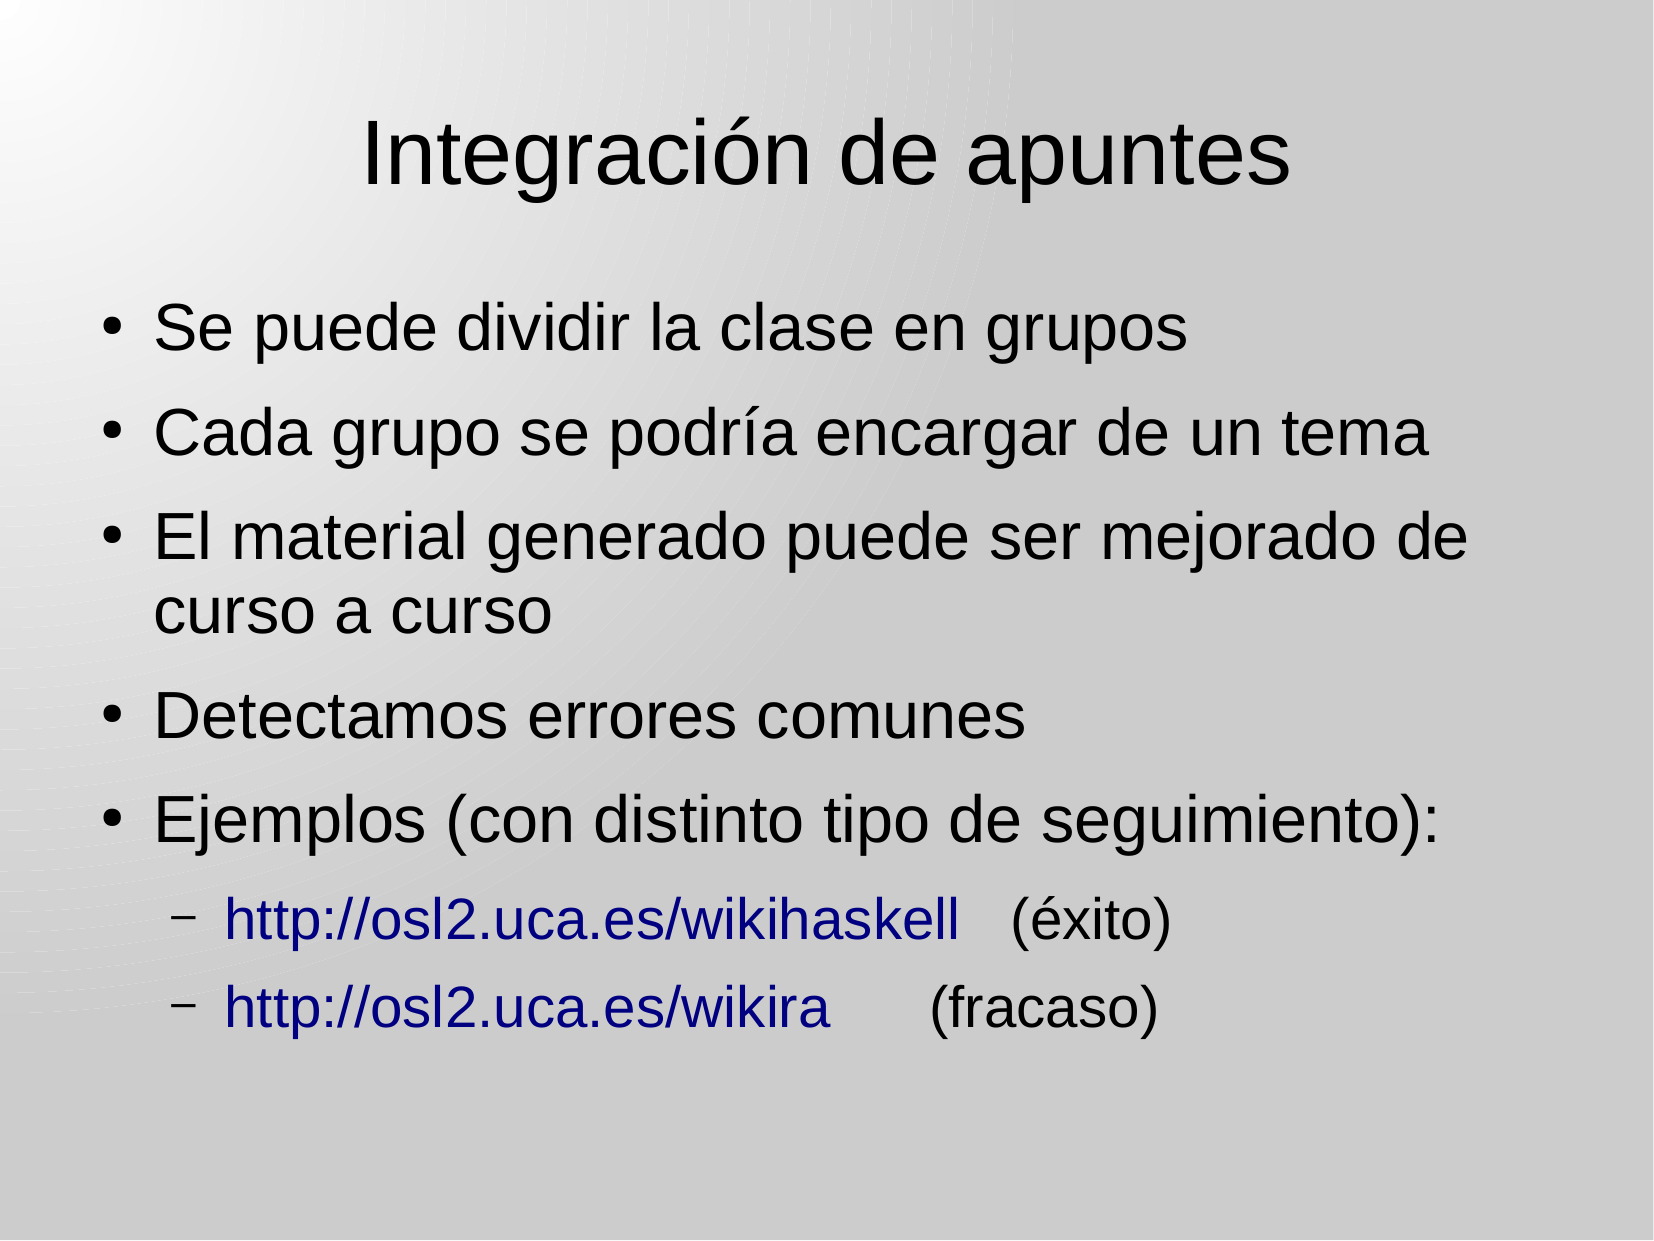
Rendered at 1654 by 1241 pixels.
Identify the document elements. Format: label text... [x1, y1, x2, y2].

list Se puede dividir la clase en grupos Cada grupo se podría encargar de un tema El material generado puede ser mejorado de curso a curso Detectamos errores comunes Ejemplos (con distinto tipo de seguimiento): http://osl2.uca.es/wikihaskell (éxito) http://osl2.uca.es/wikira (fracaso) [82, 290, 1538, 1109]
title Integración de apuntes [82, 49, 1571, 257]
